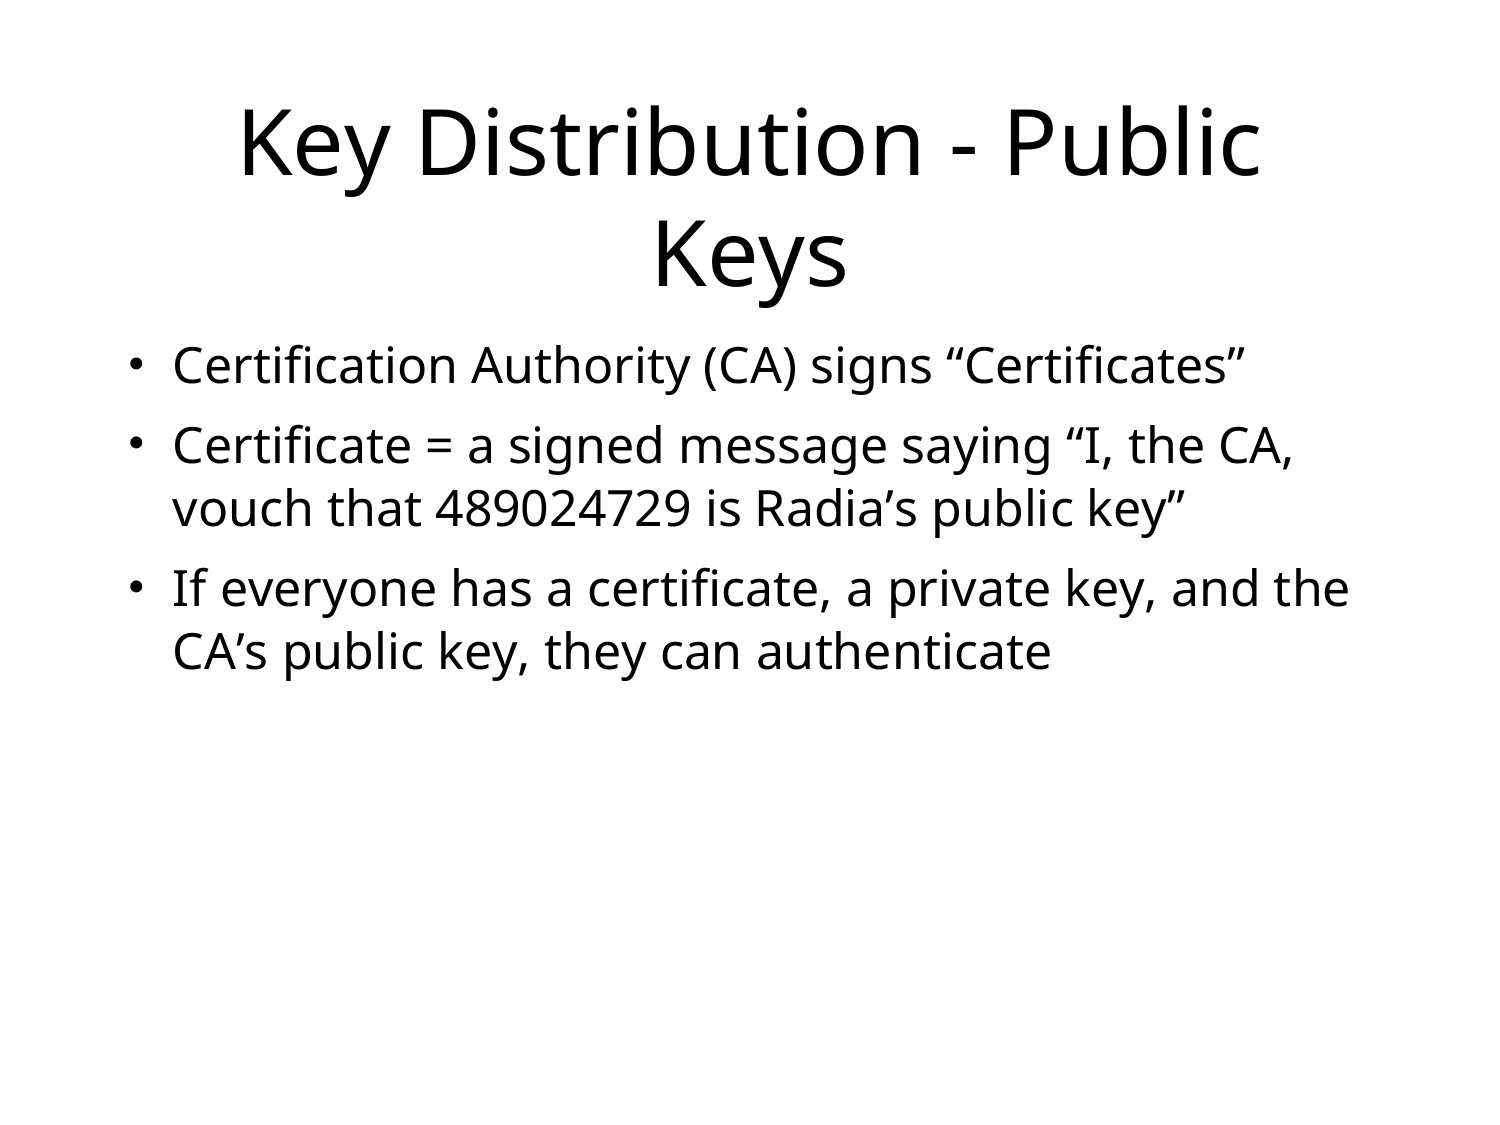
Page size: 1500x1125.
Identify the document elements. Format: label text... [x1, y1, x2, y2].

title Key Distribution - Public Keys [112, 74, 1388, 313]
list Certification Authority (CA) signs “Certificates” Certificate = a signed message saying “I, the CA, vouch that 489024729 is Radia’s public key” If everyone has a certificate, a private key, and the CA’s public key, they can authenticate [112, 324, 1388, 1046]
